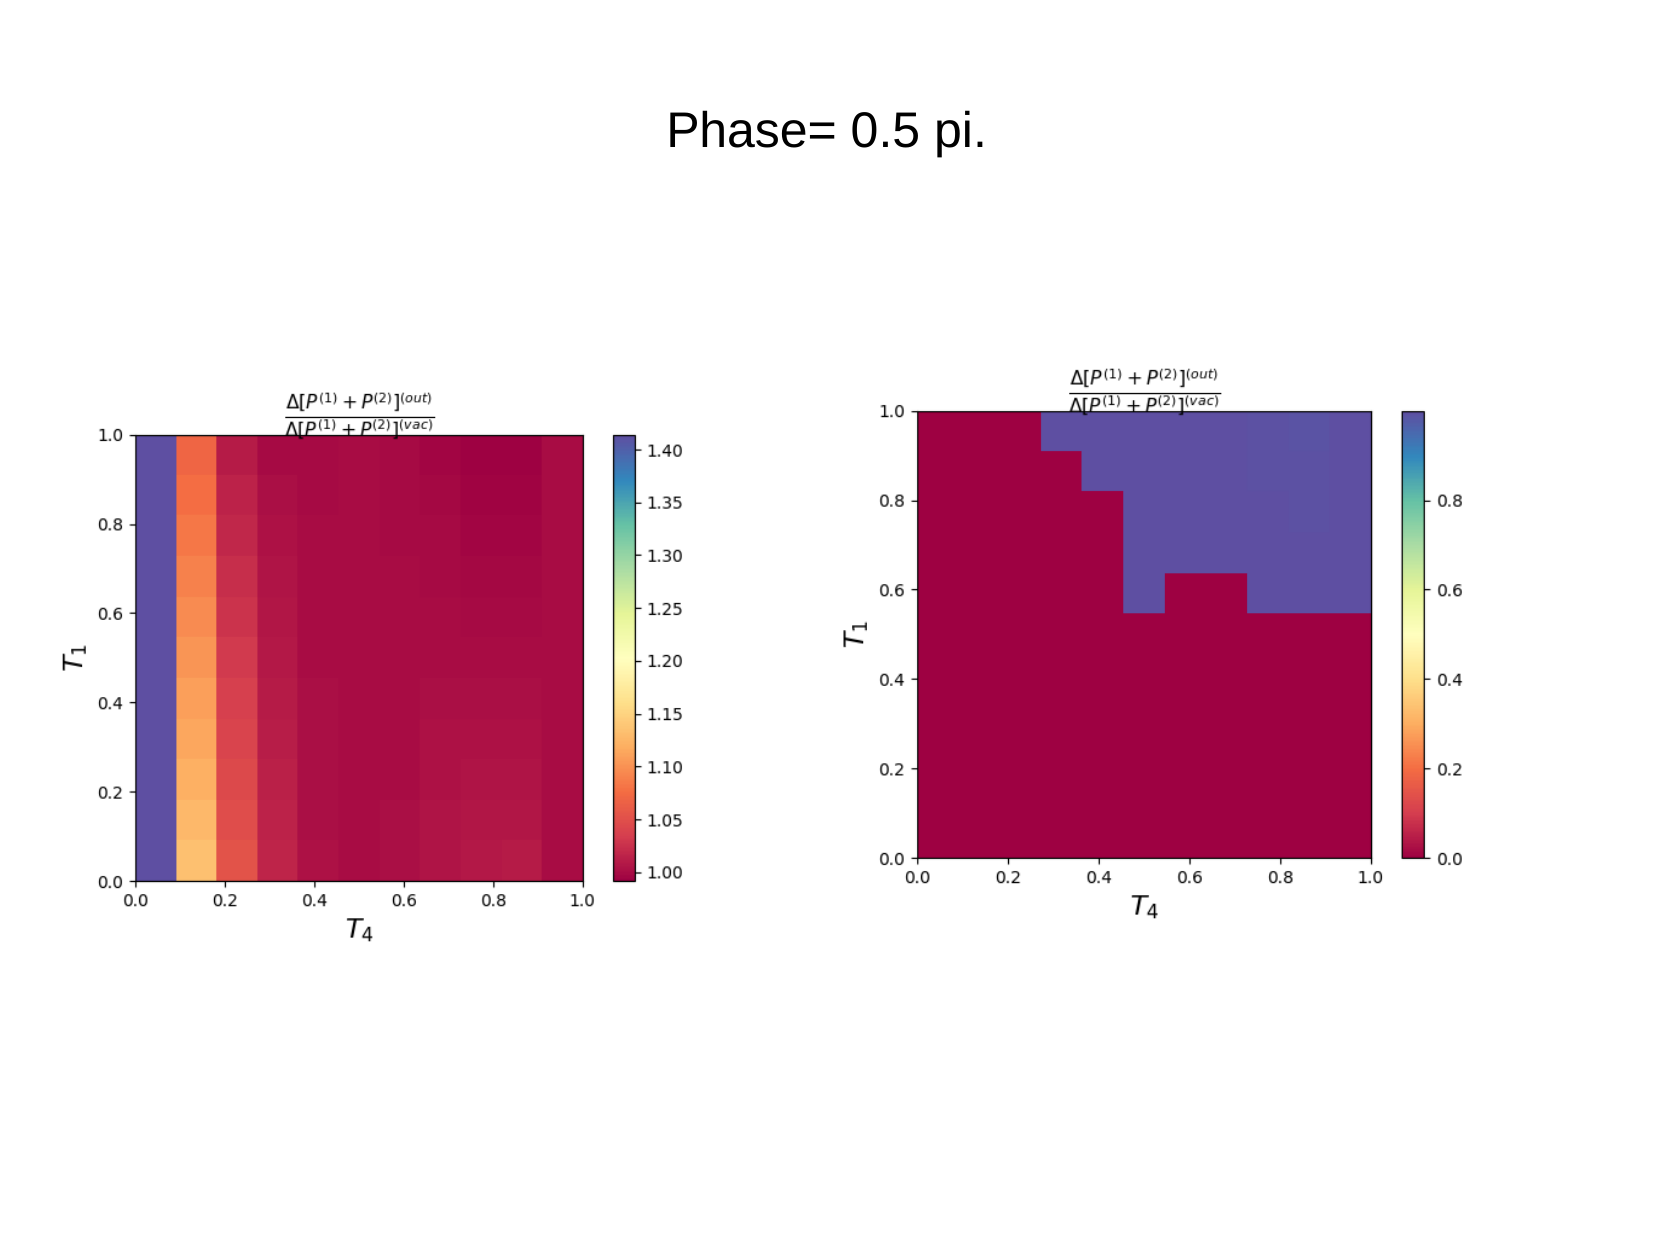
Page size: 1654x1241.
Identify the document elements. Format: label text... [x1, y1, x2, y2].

picture [6, 365, 780, 945]
title Phase= 0.5 pi. [578, 94, 1075, 166]
picture [786, 341, 1571, 922]
